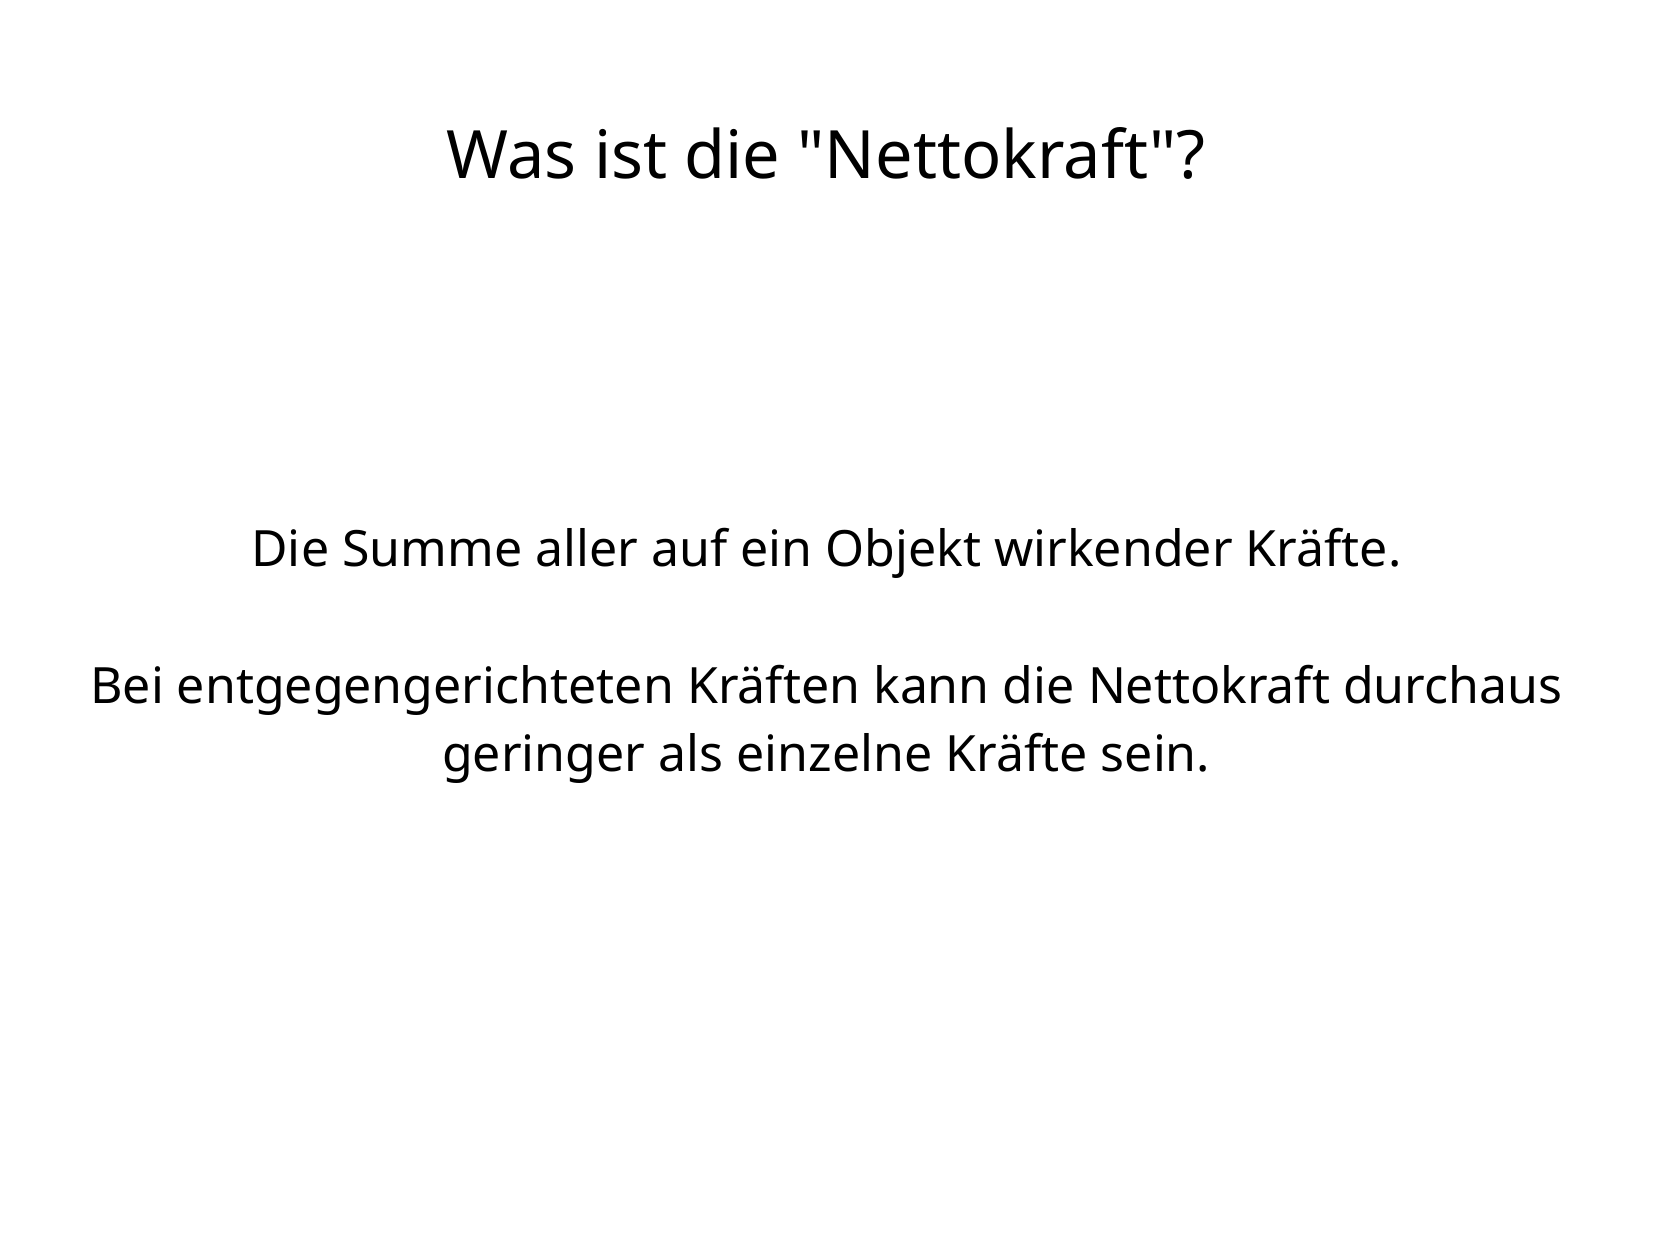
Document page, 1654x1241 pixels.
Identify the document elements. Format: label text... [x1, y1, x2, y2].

subtitle Die Summe aller auf ein Objekt wirkender Kräfte. Bei entgegengerichteten Kräften kann die Nettokraft durchaus geringer als einzelne Kräfte sein. [82, 290, 1571, 1010]
title Was ist die "Nettokraft"? [82, 49, 1571, 257]
